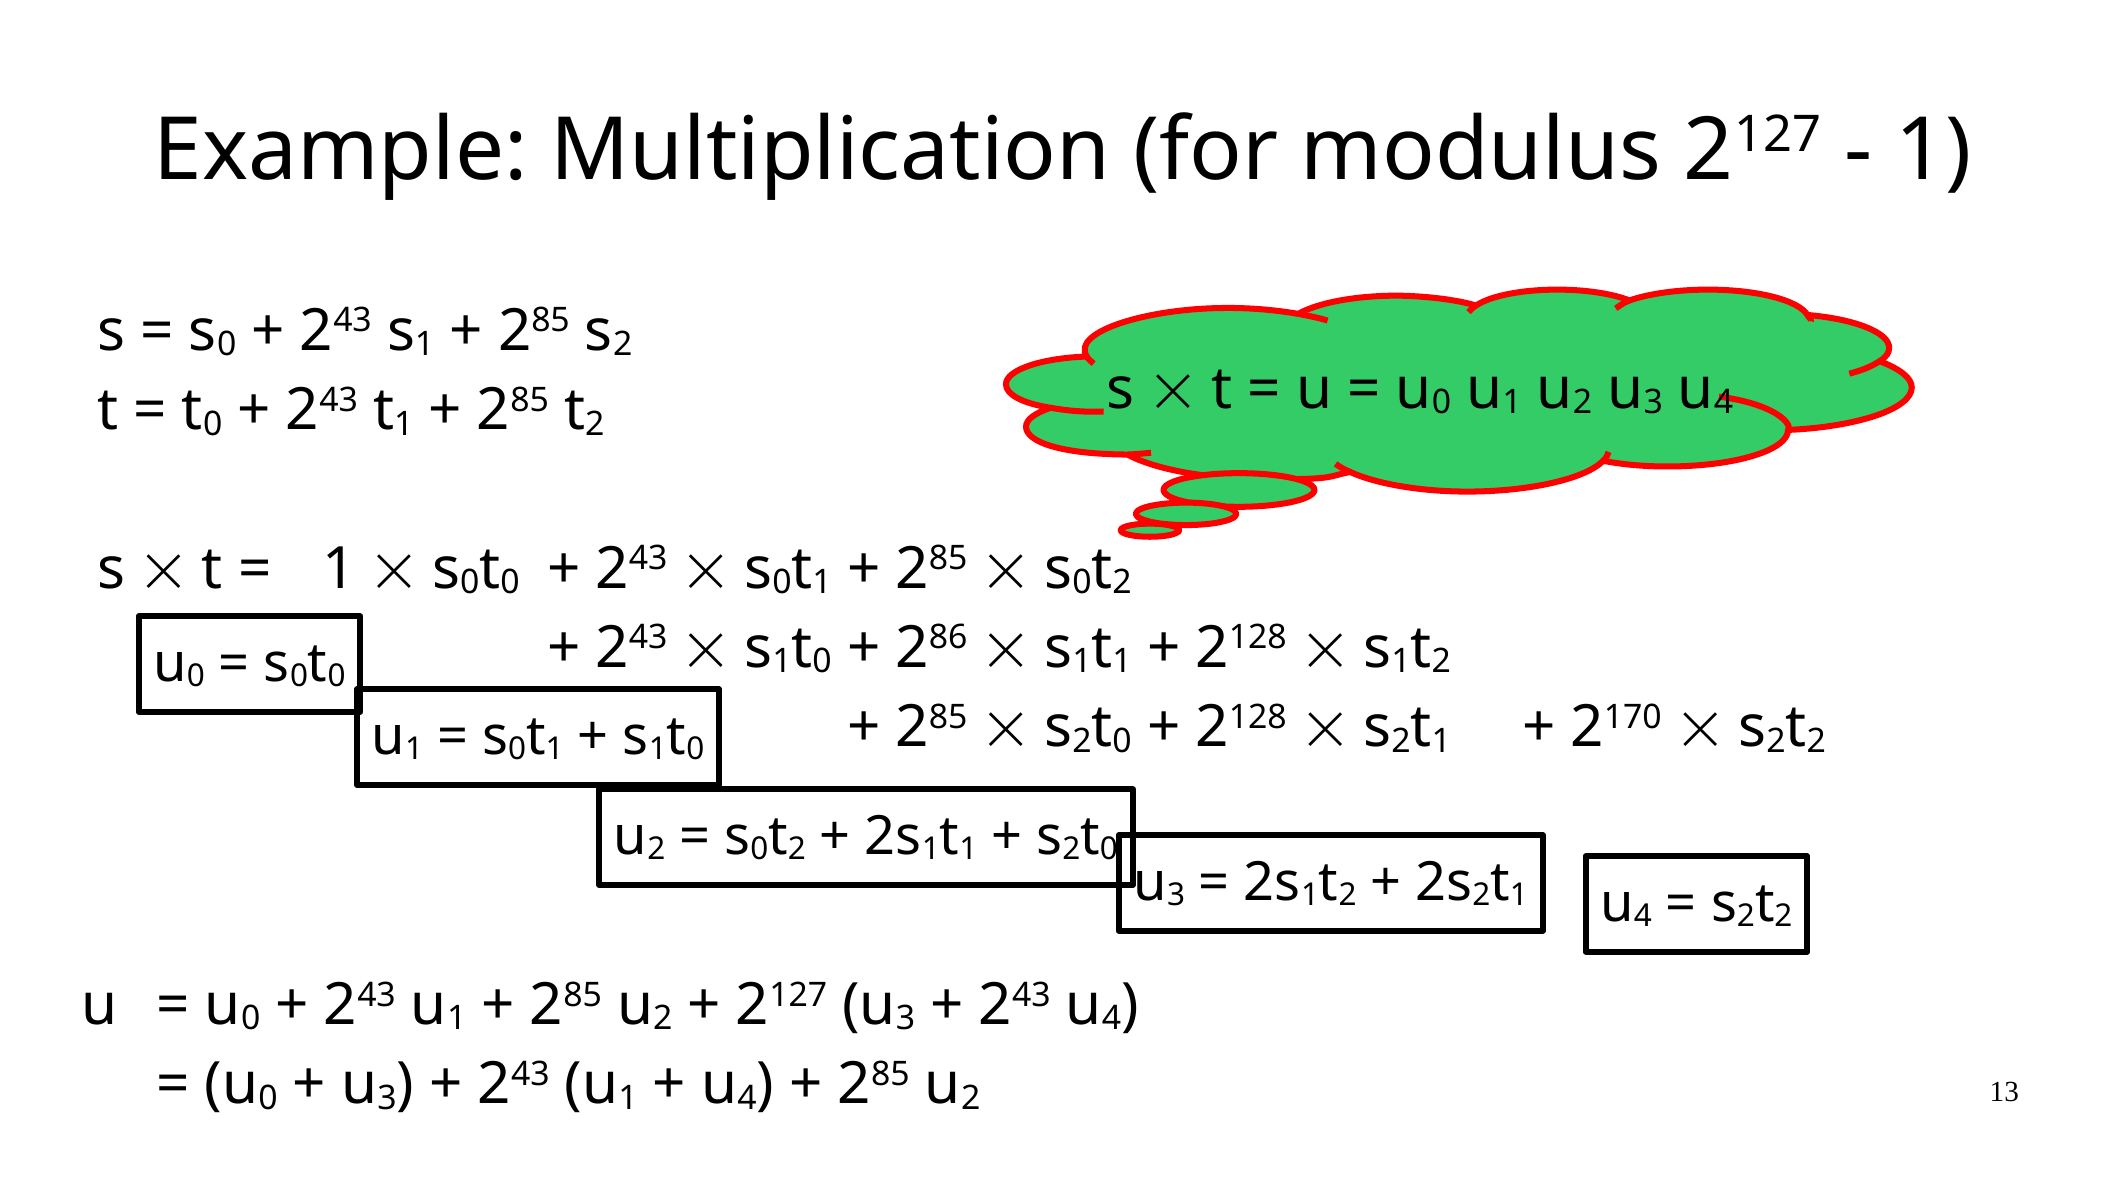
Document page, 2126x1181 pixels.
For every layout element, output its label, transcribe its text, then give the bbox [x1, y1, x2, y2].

text_box u0 = s0t0 [138, 616, 354, 712]
text_box u4 = s2t2 [1585, 856, 1801, 952]
title Example: Multiplication (for modulus 2127 - 1) [106, 47, 2020, 245]
text_box u = u0 + 243 u1 + 285 u2 + 2127 (u3 + 243 u4) = (u0 + u3) + 243 (u1 + u4) + 285 u2 [66, 955, 1123, 1147]
text_box s = s0 + 243 s1 + 285 s2 t = t0 + 243 t1 + 285 t2 s  t = 1  s0t0 + 243  s0t1 + 285  s0t2 + 243  s1t0 + 286  s1t1 + 2128  s1t2 + 285  s2t0 + 2128  s2t1 + 2170  s2t2 [82, 280, 1757, 874]
text_box s  t = u = u0 u1 u2 u3 u4 [1005, 289, 1912, 537]
text_box u2 = s0t2 + 2s1t1 + s2t0 [599, 789, 1115, 885]
text_box u3 = 2s1t2 + 2s2t1 [1118, 835, 1529, 931]
text_box u1 = s0t1 + s1t0 [356, 689, 707, 785]
